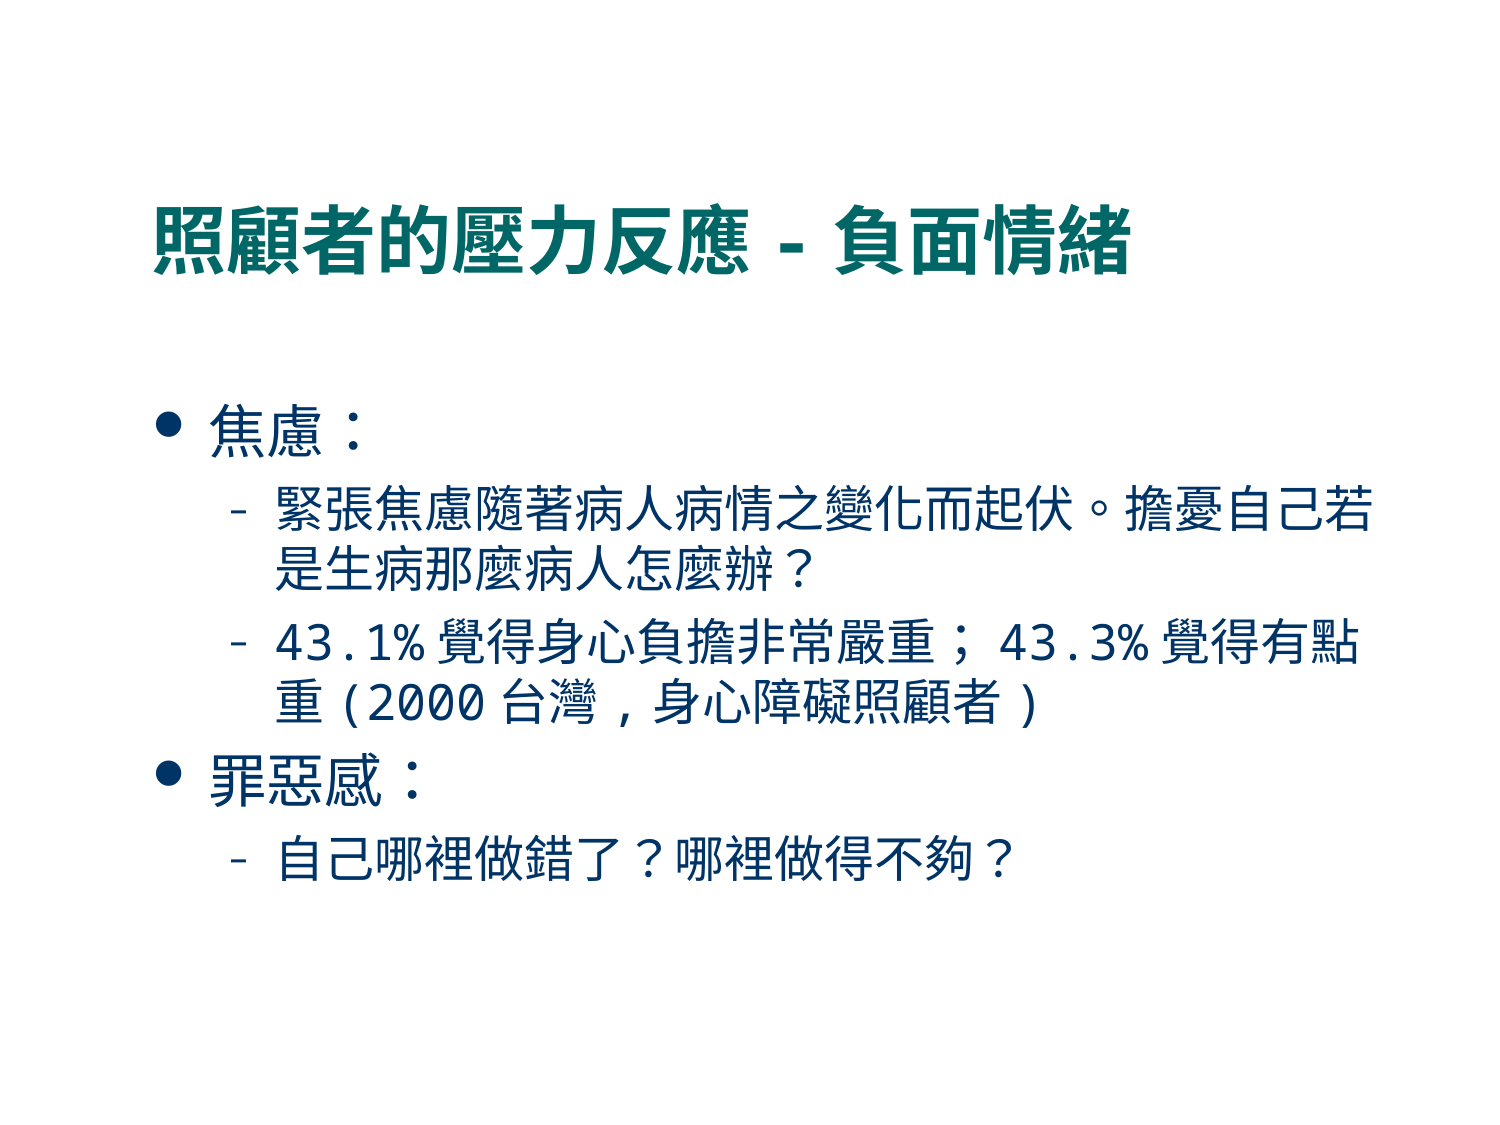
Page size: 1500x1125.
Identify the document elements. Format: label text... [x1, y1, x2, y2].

title 照顧者的壓力反應-負面情緒 [136, 128, 1414, 293]
list 焦慮： 緊張焦慮隨著病人病情之變化而起伏。擔憂自己若是生病那麼病人怎麼辦？ 43.1%覺得身心負擔非常嚴重；43.3%覺得有點重(2000台灣,身心障礙照顧者) 罪惡感： 自己哪裡做錯了？哪裡做得不夠？ [137, 387, 1400, 1000]
